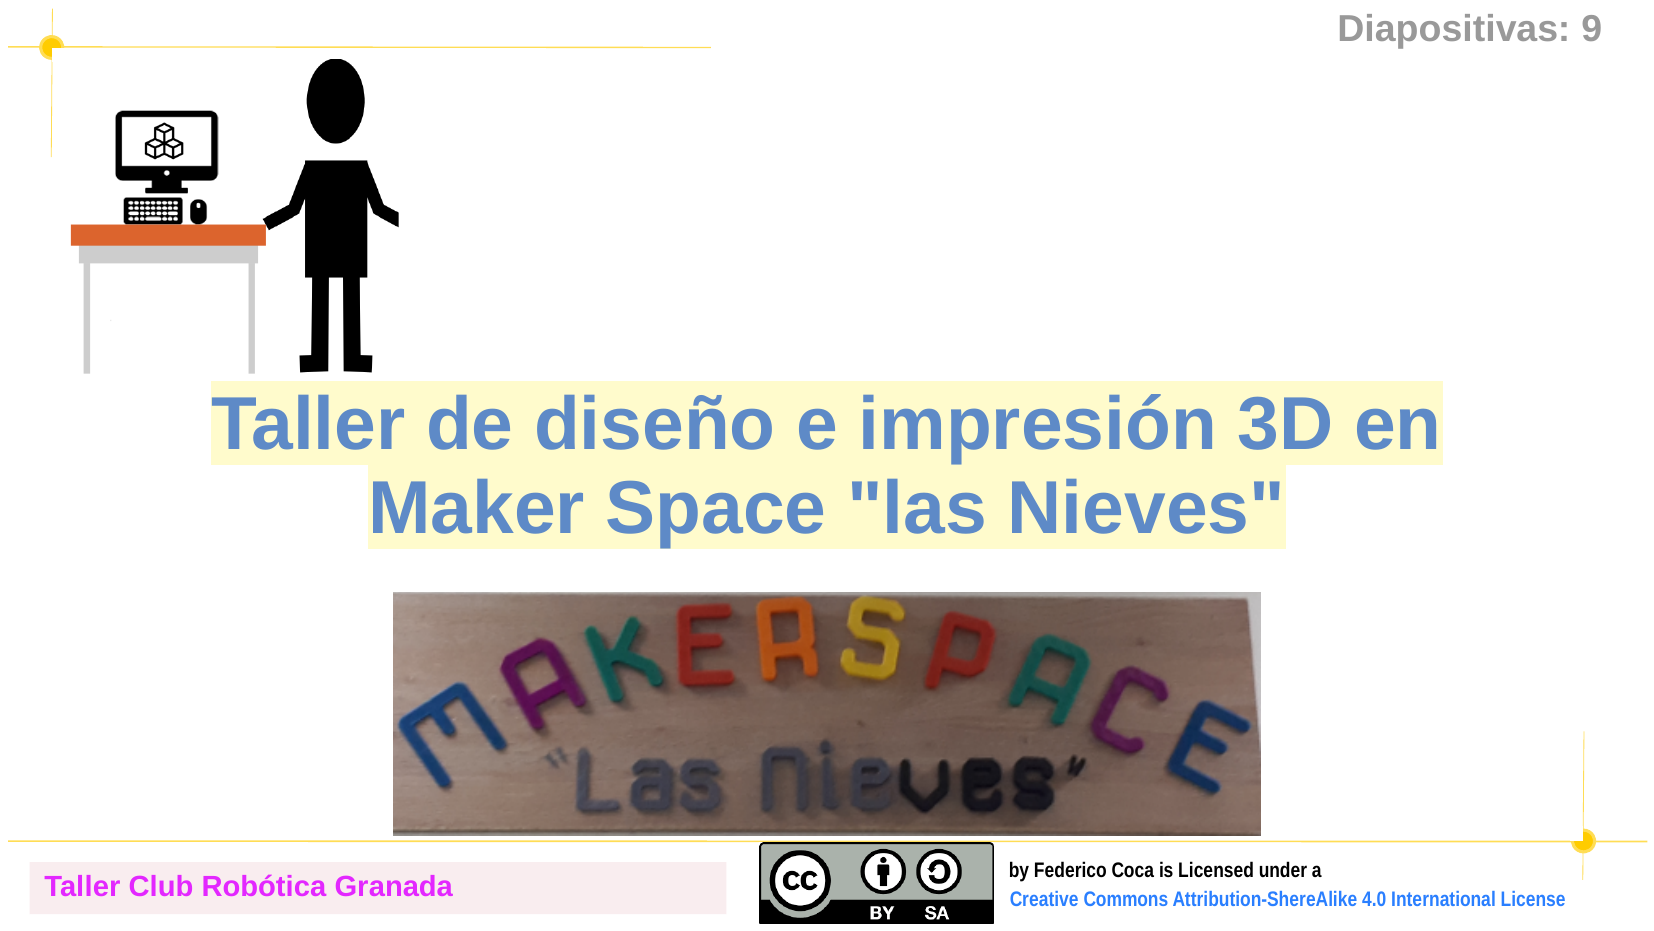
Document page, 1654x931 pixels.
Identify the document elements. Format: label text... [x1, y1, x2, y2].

picture [393, 592, 1261, 836]
text_box Taller de diseño e impresión 3D en Maker Space "las Nieves" [159, 373, 1495, 557]
text_box Diapositivas: 9 [1322, 0, 1644, 57]
text_box Taller Club Robótica Granada [29, 862, 727, 915]
picture [70, 59, 399, 374]
